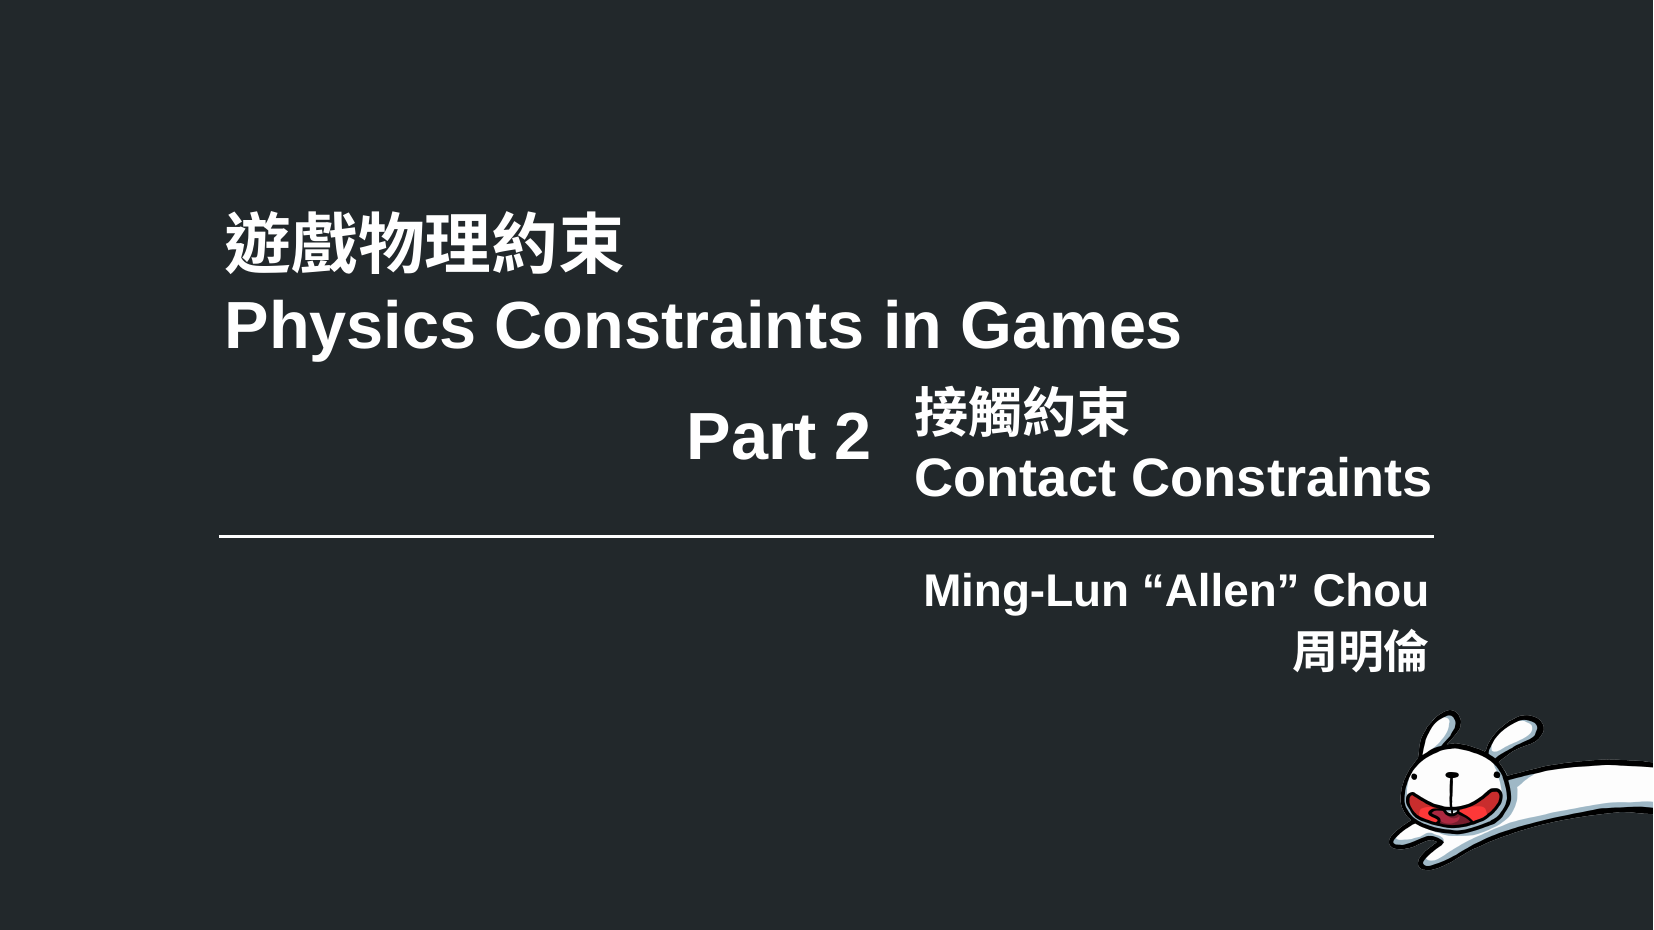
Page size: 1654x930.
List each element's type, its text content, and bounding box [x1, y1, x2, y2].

picture [1365, 689, 1653, 875]
text_box 遊戲物理約束 Physics Constraints in Games [210, 183, 1201, 363]
text_box 接觸約束 Contact Constraints [899, 362, 1461, 570]
text_box Part 2 [671, 391, 899, 482]
text_box Ming-Lun “Allen” Chou 周明倫 [908, 570, 1445, 685]
